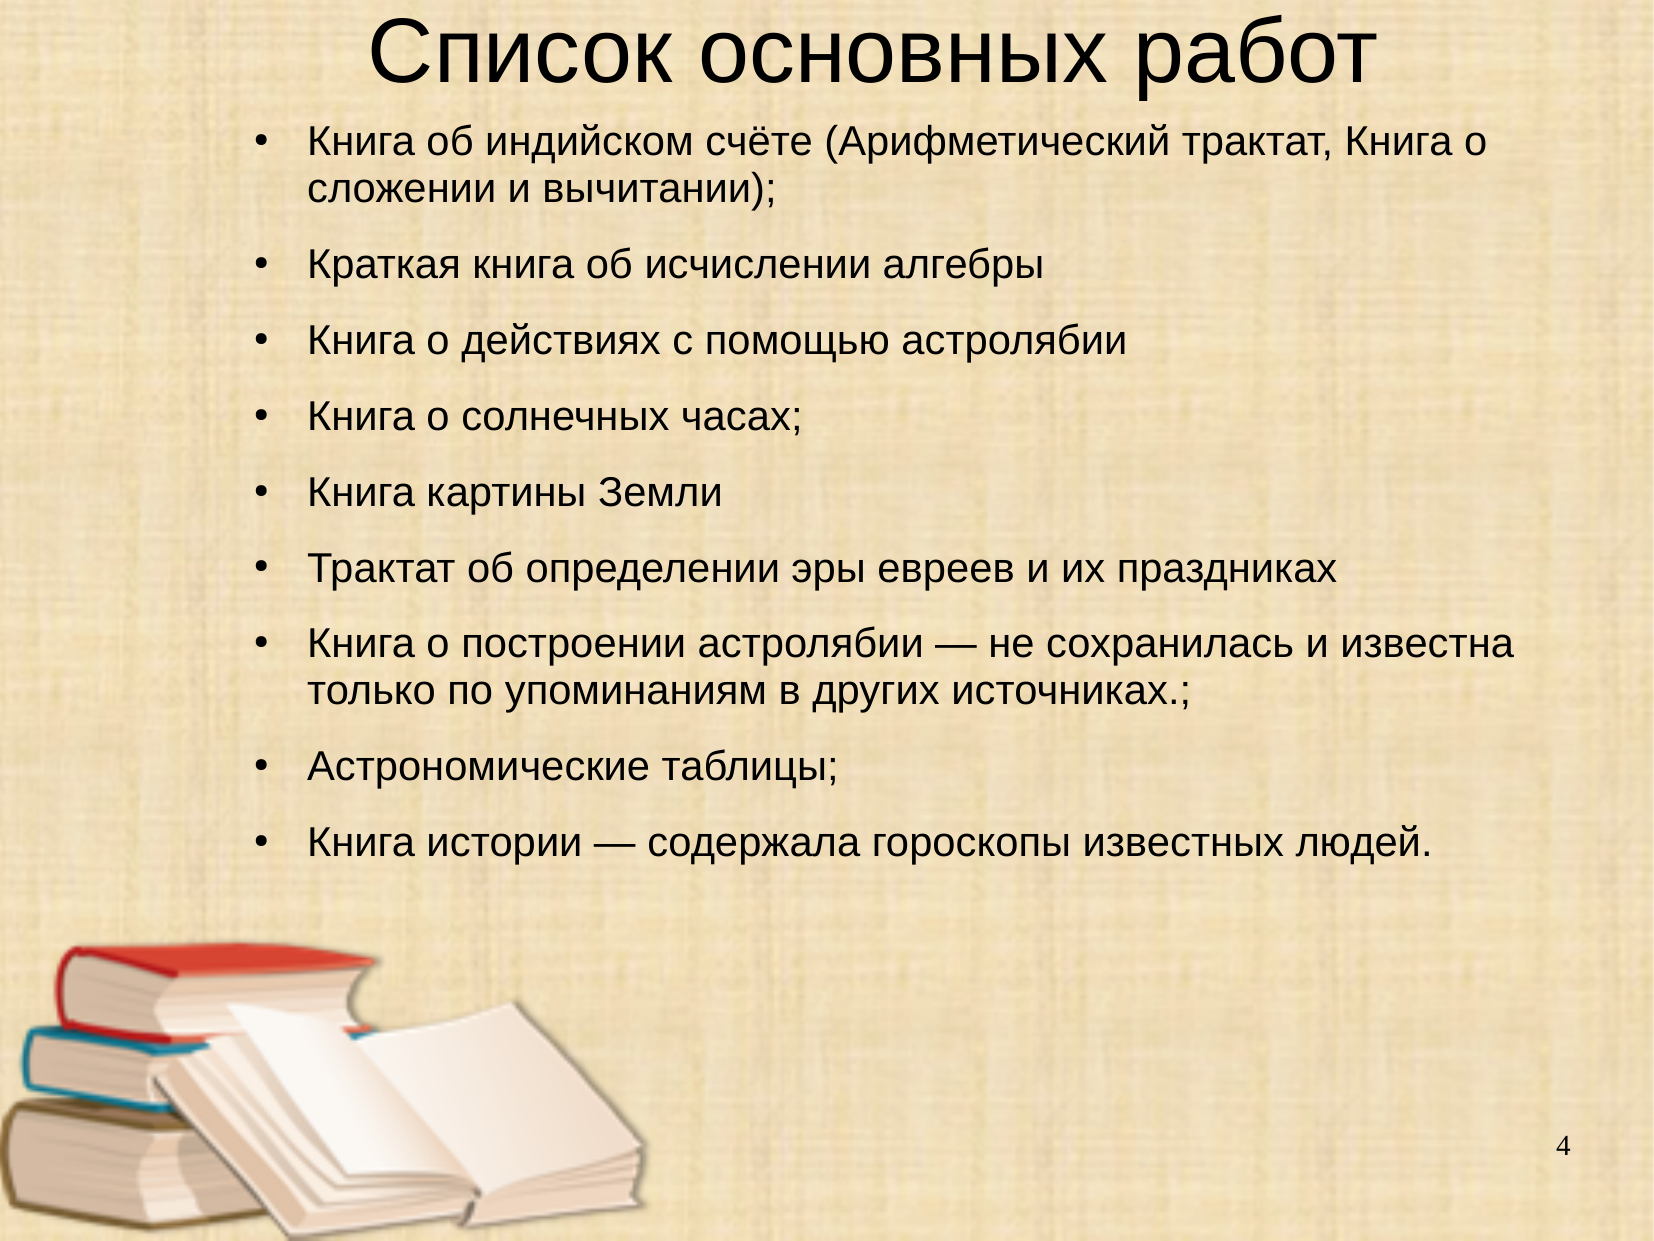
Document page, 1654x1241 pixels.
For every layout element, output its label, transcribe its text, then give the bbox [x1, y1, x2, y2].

list Книга об индийском счёте (Арифметический трактат, Книга о сложении и вычитании); Краткая книга об исчислении алгебры Книга о действиях с помощью астролябии Книга о солнечных часах; Книга картины Земли Трактат об определении эры евреев и их праздниках Книга о построении астролябии — не сохранилась и известна только по упоминаниям в других источниках.; Астрономические таблицы; Книга истории — содержала гороскопы известных людей. [236, 118, 1548, 1004]
list Список основных работ [94, 0, 1583, 308]
picture [0, 0, 1654, 1241]
